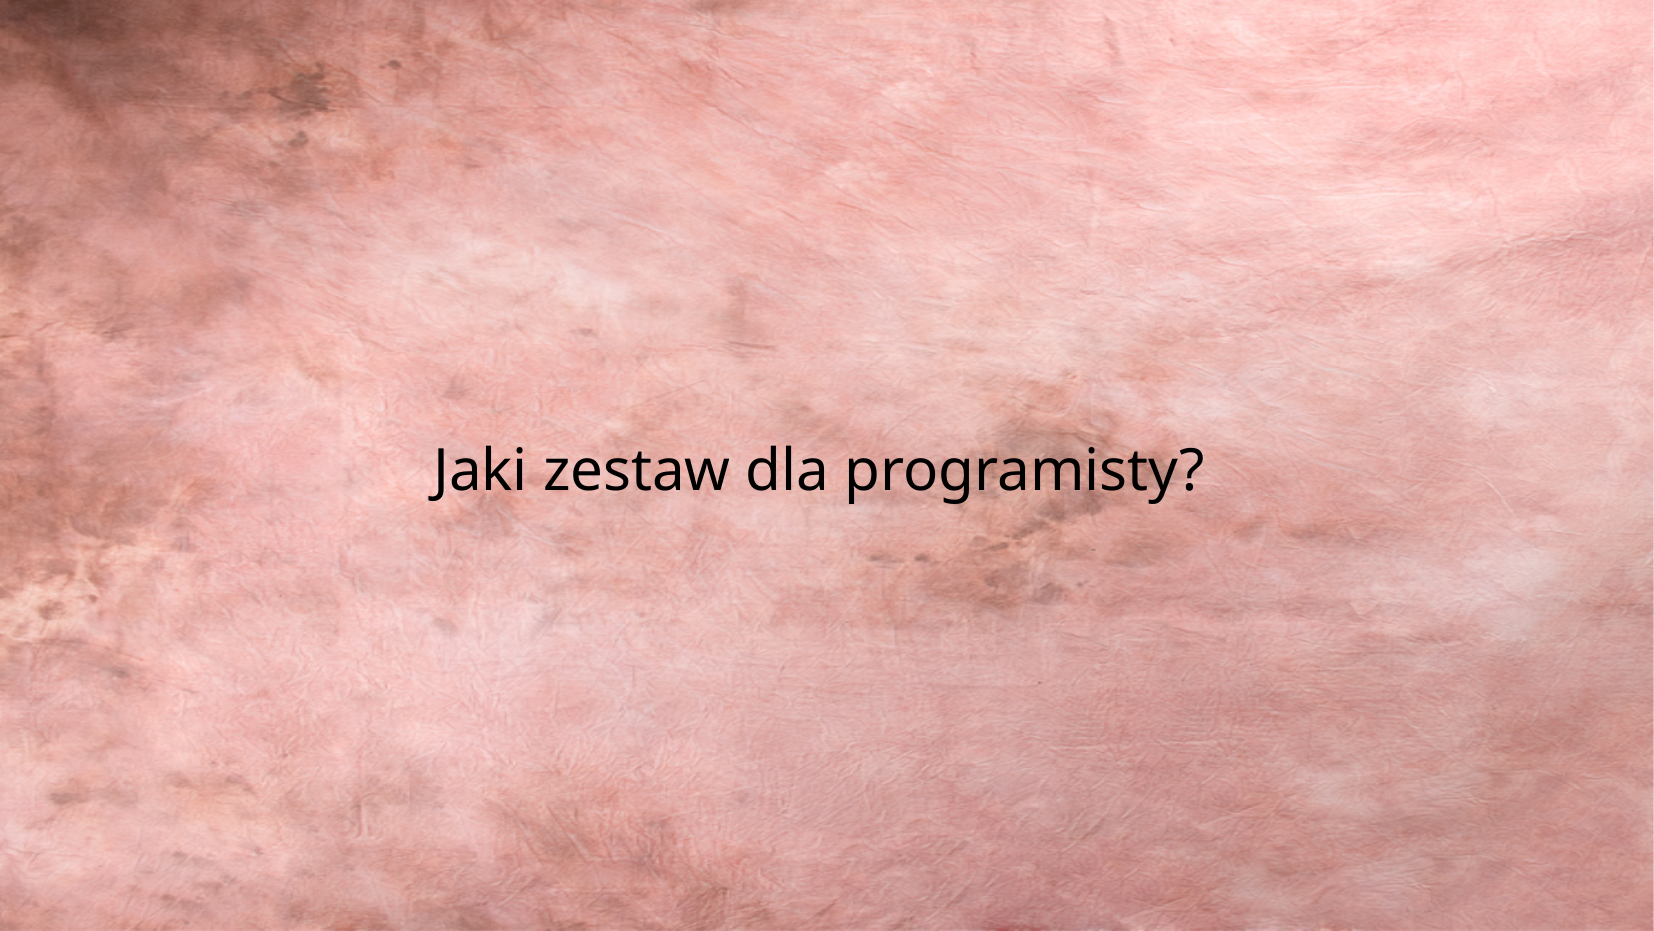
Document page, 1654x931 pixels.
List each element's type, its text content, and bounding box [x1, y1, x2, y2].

picture [0, 0, 1654, 931]
title Jaki zestaw dla programisty? [75, 390, 1564, 546]
